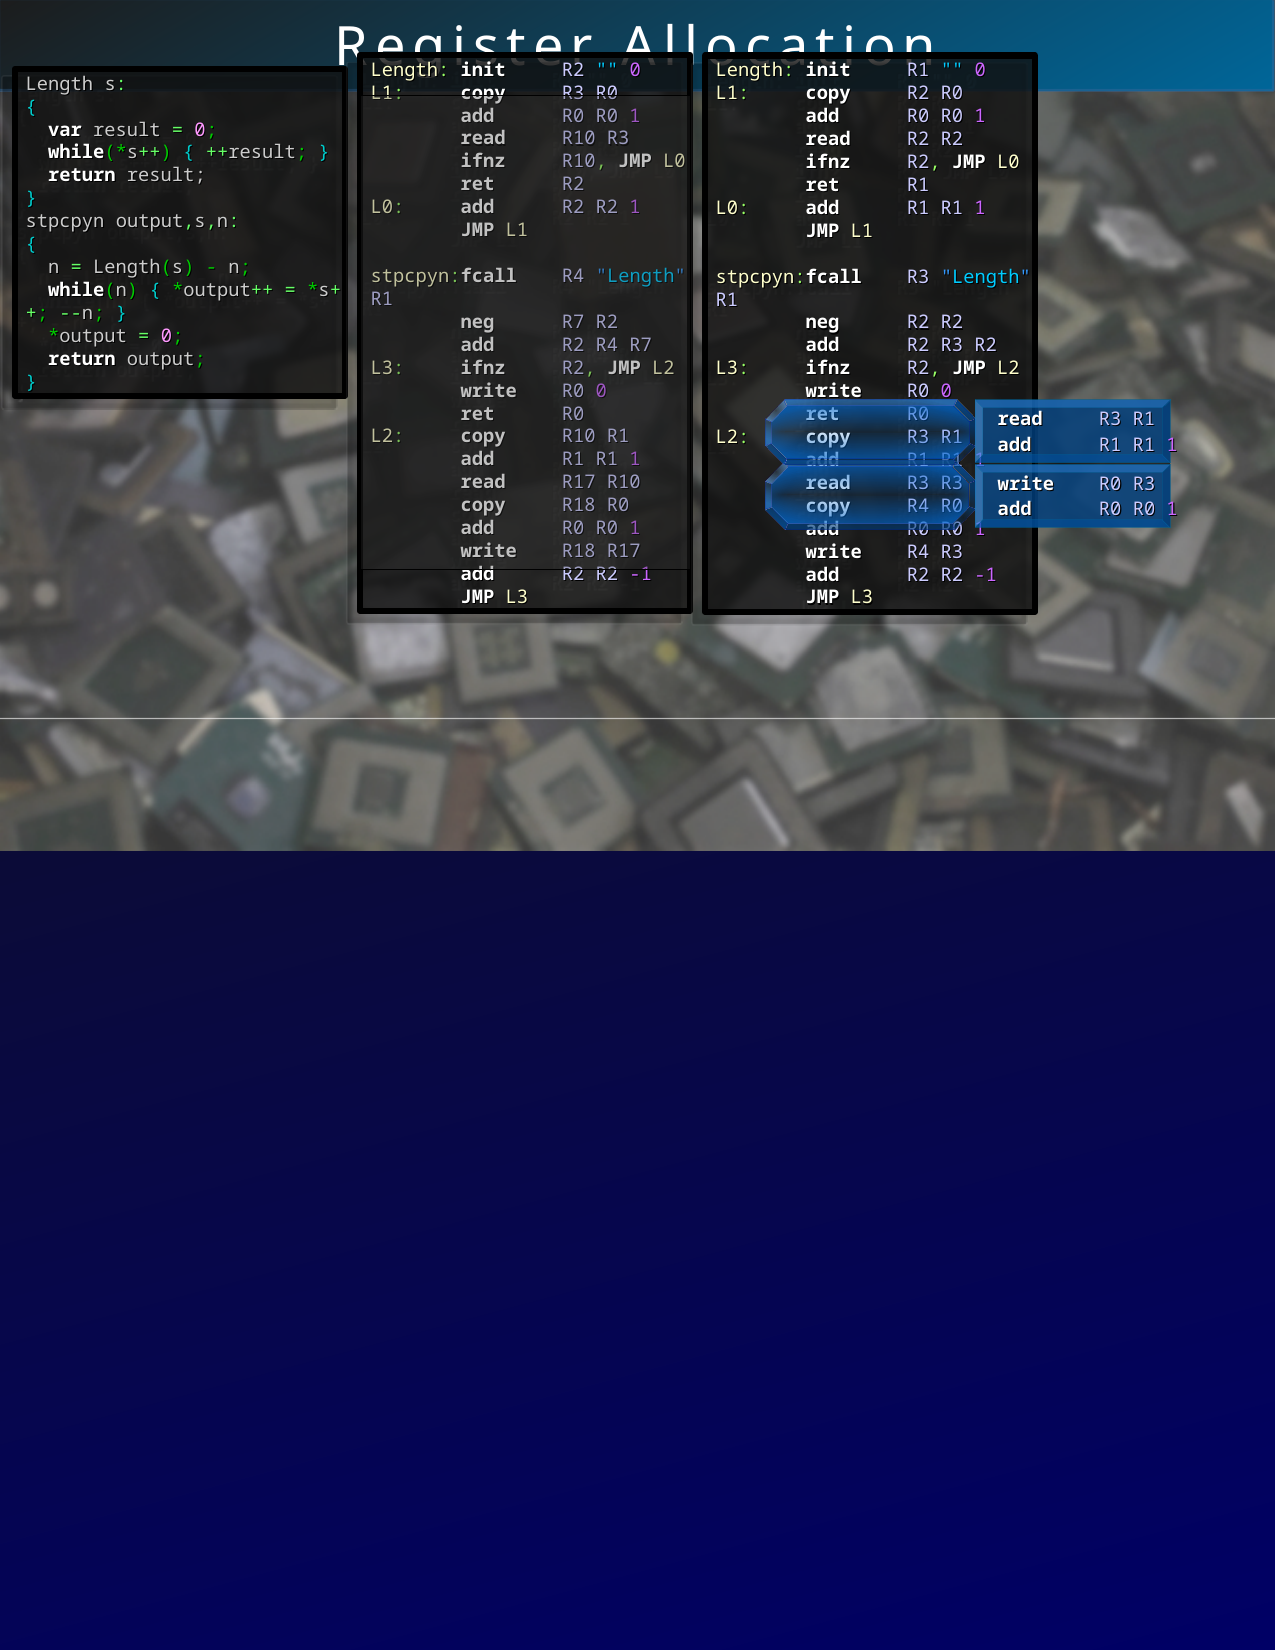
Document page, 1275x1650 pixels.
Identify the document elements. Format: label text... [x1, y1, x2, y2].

text_box read R3 R1 add R1 R1 1 [983, 408, 1162, 454]
picture [0, 92, 1275, 717]
text_box [765, 400, 975, 530]
picture [0, 720, 1275, 851]
text_box write R0 R3 add R0 R0 1 [983, 473, 1162, 519]
text_box [360, 95, 691, 570]
text_box Length s: { var result = 0; while(*s++) { ++result; } return result; } stpcpyn output,s,n: { n = Length(s) - n; while(n) { *output++ = *s++; --n; } *output = 0; return output; } [15, 97, 346, 368]
text_box Register Allocation [0, 0, 1274, 80]
text_box Length: init R1 "" 0 L1: copy R2 R0 add R0 R0 1 read R2 R2 ifnz R2, JMP L0 ret R1 L0: add R1 R1 1 JMP L1 stpcpyn:fcall R3 "Length" R1 neg R2 R2 add R2 R3 R2 L3: ifnz R2, JMP L2 write R0 0 ret R0 L2: copy R3 R1 add R1 R1 1 read R3 R3 copy R4 R0 add R0 R0 1 write R4 R3 add R2 R2 -1 JMP L3 [705, 97, 1036, 571]
